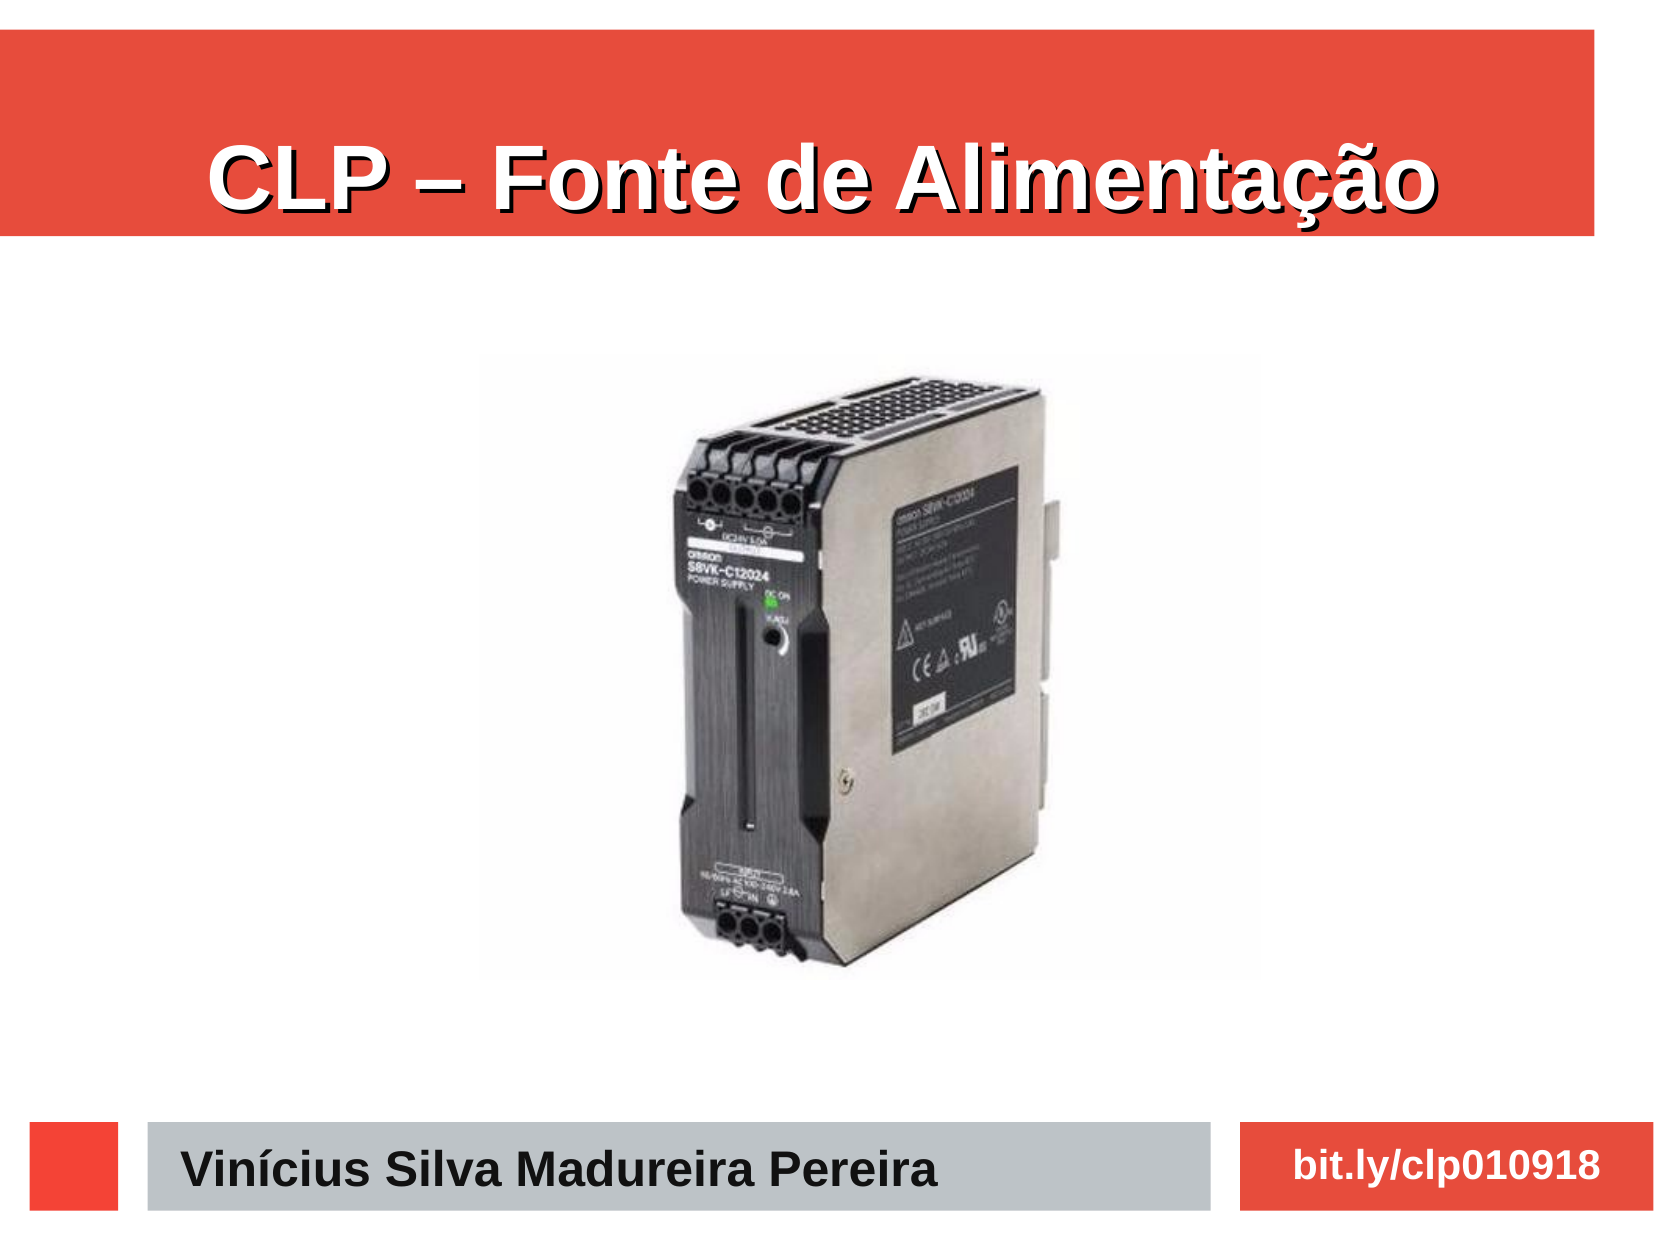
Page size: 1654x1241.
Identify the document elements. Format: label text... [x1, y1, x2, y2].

text_box bit.ly/clp010918 [1228, 1133, 1654, 1205]
text_box Vinícius Silva Madureira Pereira [165, 1133, 1170, 1205]
picture [479, 354, 1261, 980]
title CLP – Fonte de Alimentação [206, 0, 1447, 229]
